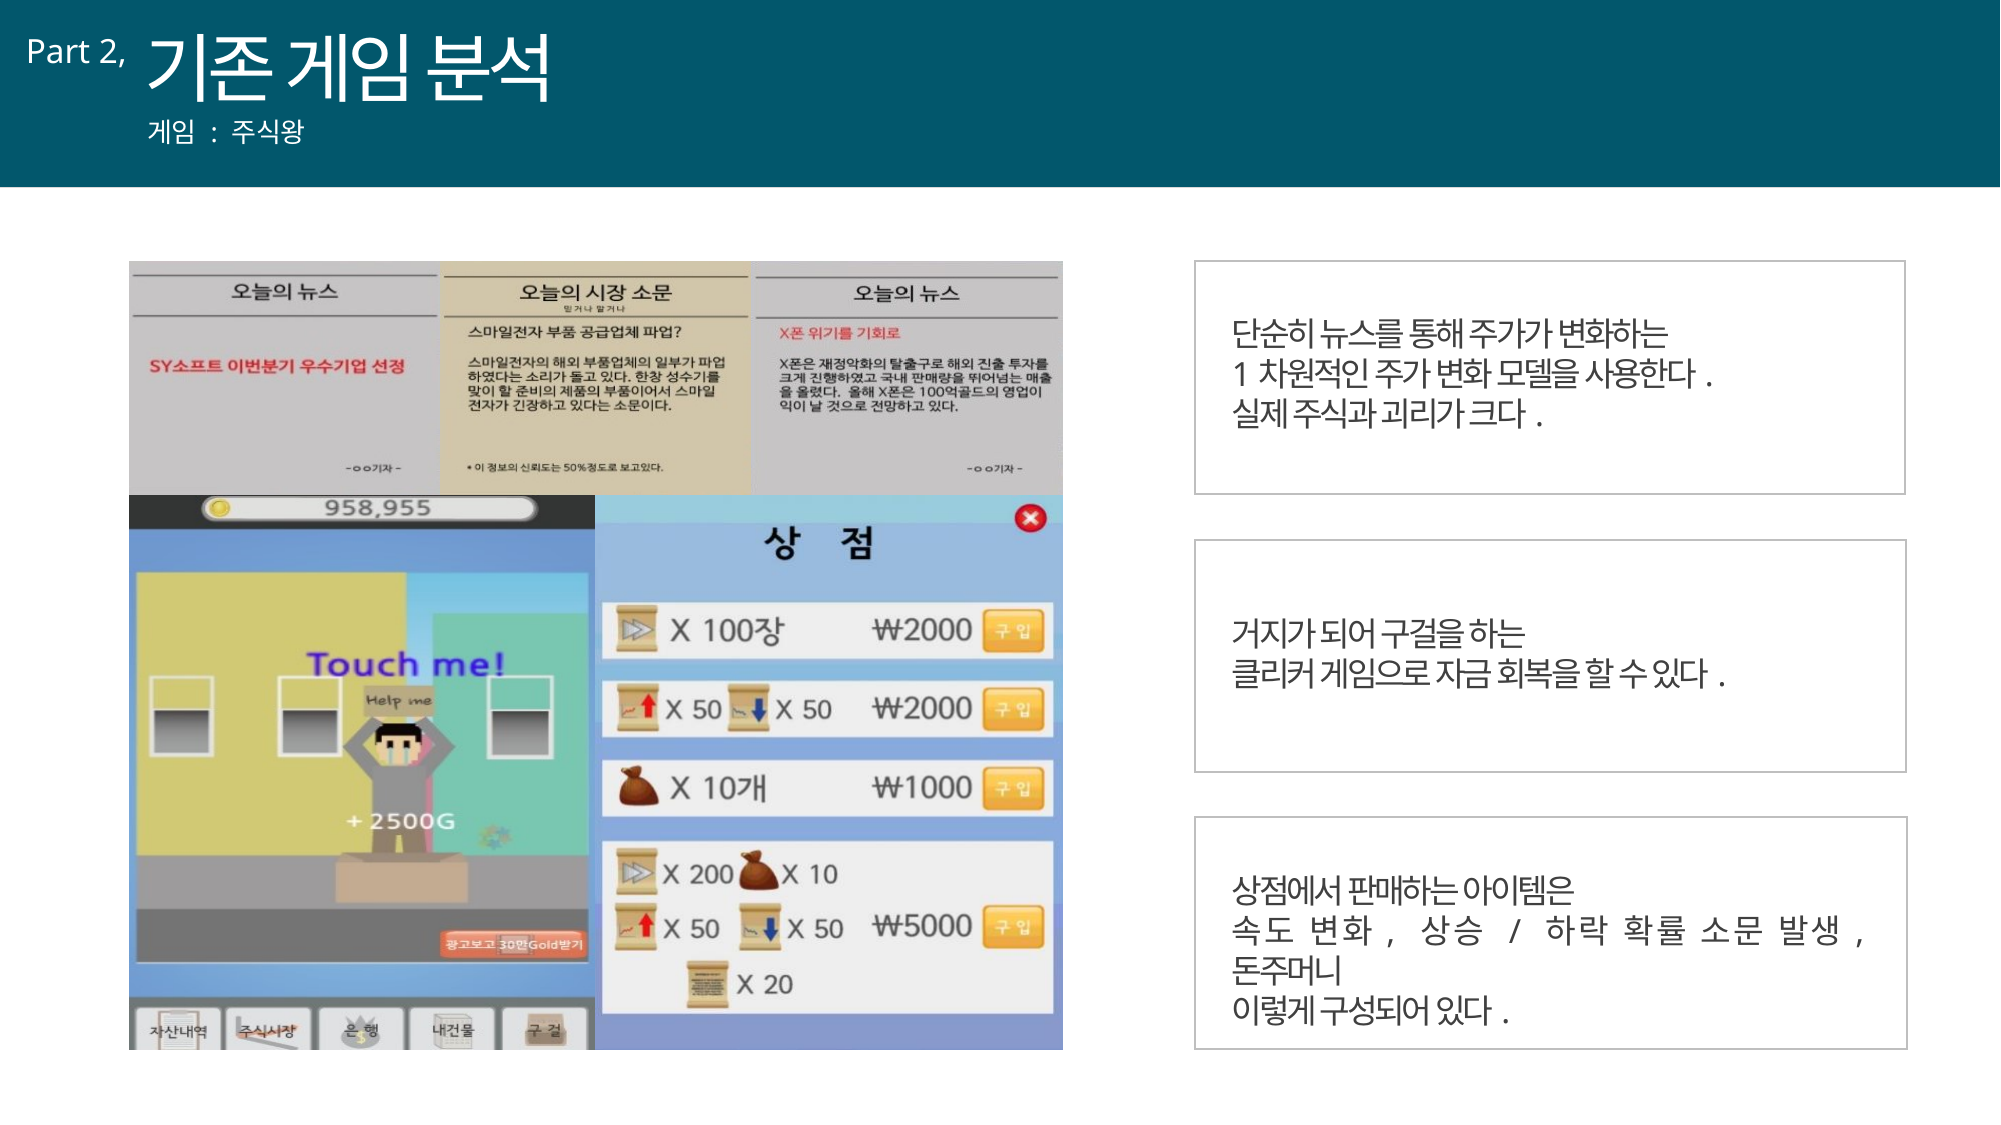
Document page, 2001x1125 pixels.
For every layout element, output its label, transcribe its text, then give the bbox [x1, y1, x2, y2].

text_box 기존 게임 분석 [129, 13, 618, 120]
text_box Part 2, [10, 23, 148, 79]
text_box 거지가 되어 구걸을 하는 클리커 게임으로 자금 회복을 할 수 있다. [1216, 605, 1877, 702]
text_box [1195, 817, 1907, 1049]
text_box 게임 : 주식왕 [132, 108, 322, 157]
text_box [0, 0, 2000, 187]
text_box 단순히 뉴스를 통해 주가가 변화하는 1차원적인 주가 변화 모델을 사용한다. 실제 주식과 괴리가 크다. [1216, 306, 1877, 443]
text_box [1195, 540, 1906, 772]
picture [129, 261, 1063, 1050]
text_box 상점에서 판매하는 아이템은 속도 변화, 상승 / 하락 확률 소문 발생, 돈주머니 이렇게 구성되어 있다. [1216, 863, 1877, 1000]
text_box [1195, 261, 1905, 494]
